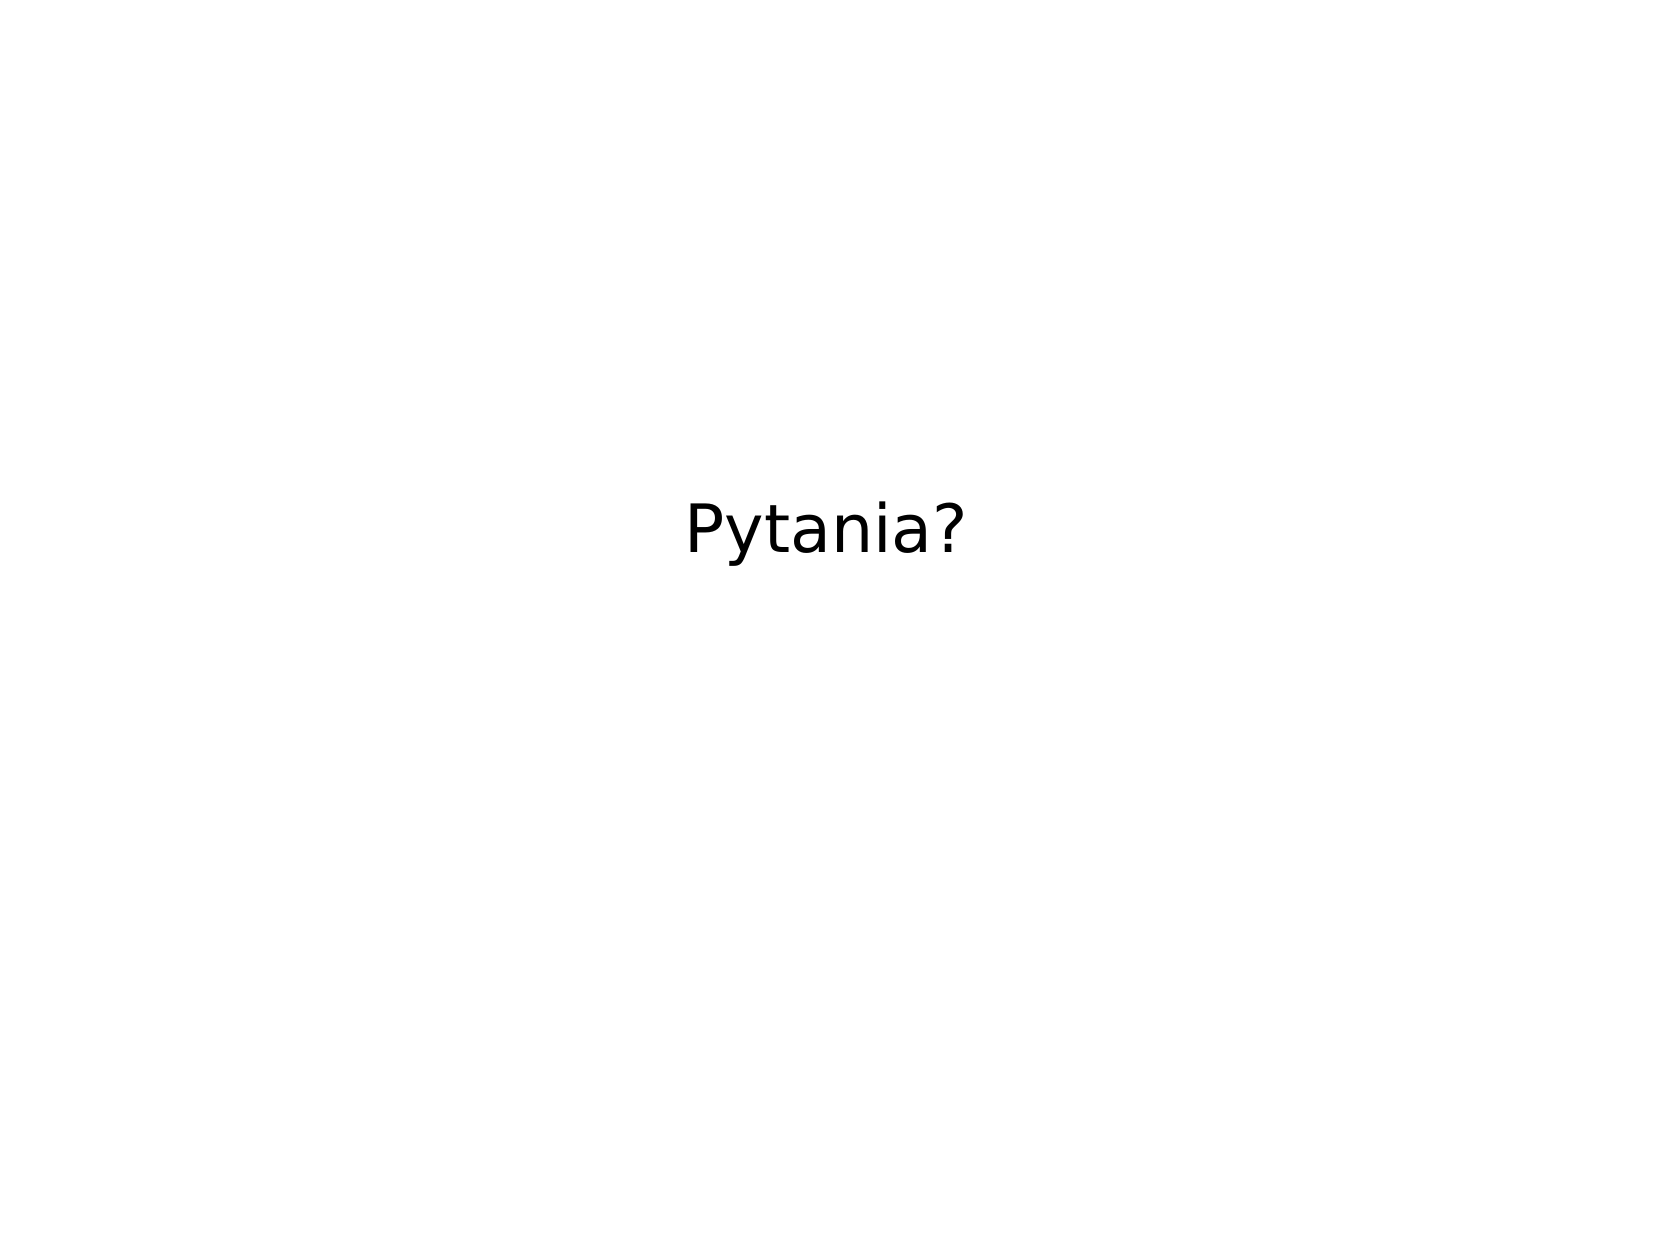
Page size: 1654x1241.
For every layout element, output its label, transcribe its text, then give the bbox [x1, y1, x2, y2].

subtitle Pytania? [82, 49, 1571, 1010]
